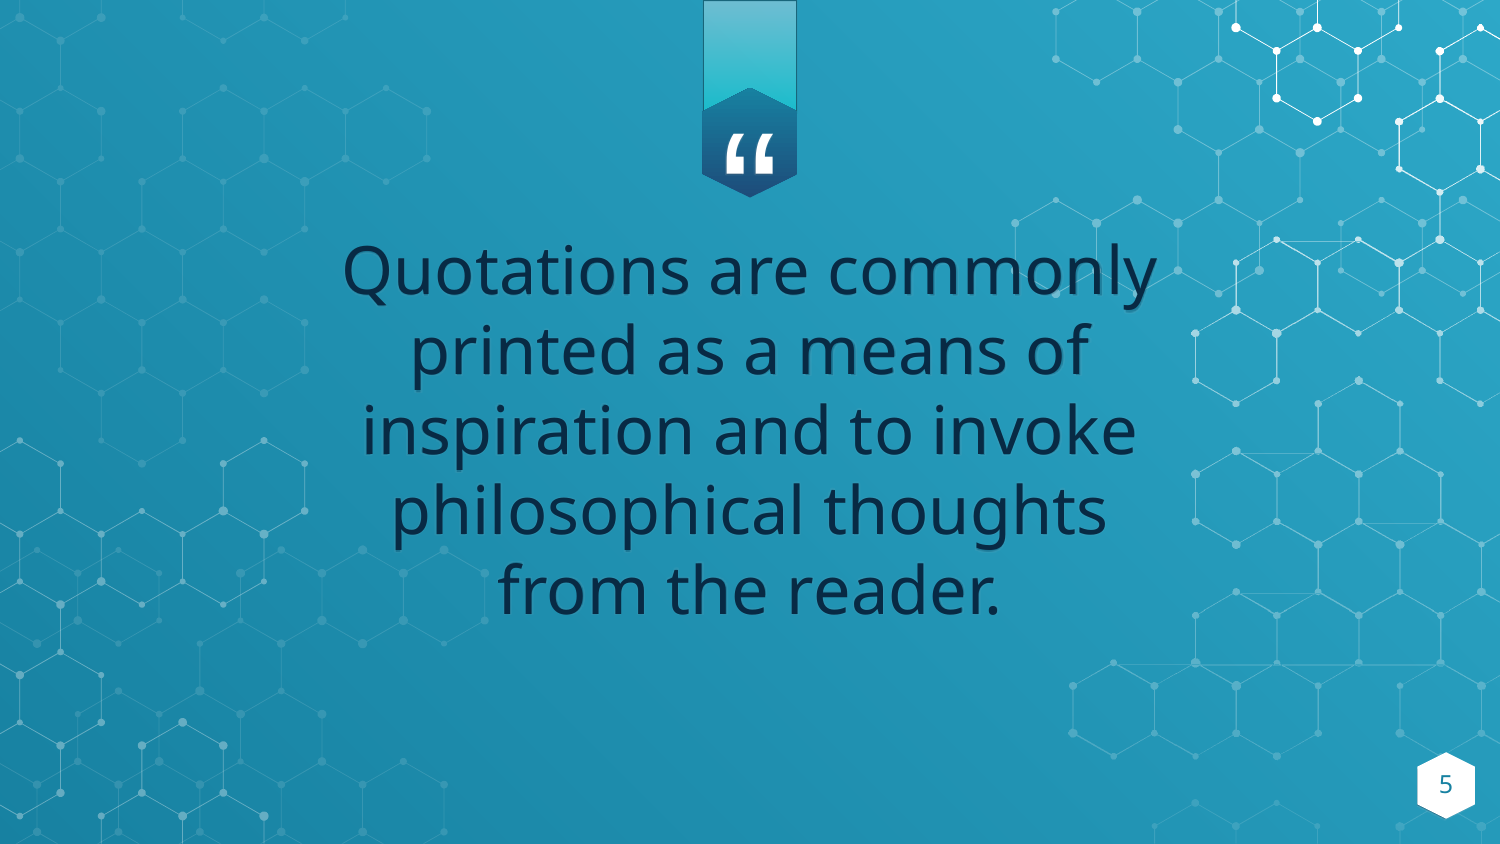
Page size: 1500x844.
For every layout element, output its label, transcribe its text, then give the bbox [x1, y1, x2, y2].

list Quotations are commonly printed as a means of inspiration and to invoke philosophical thoughts from the reader. [324, 227, 1176, 727]
slide_number <número> [1417, 752, 1475, 819]
